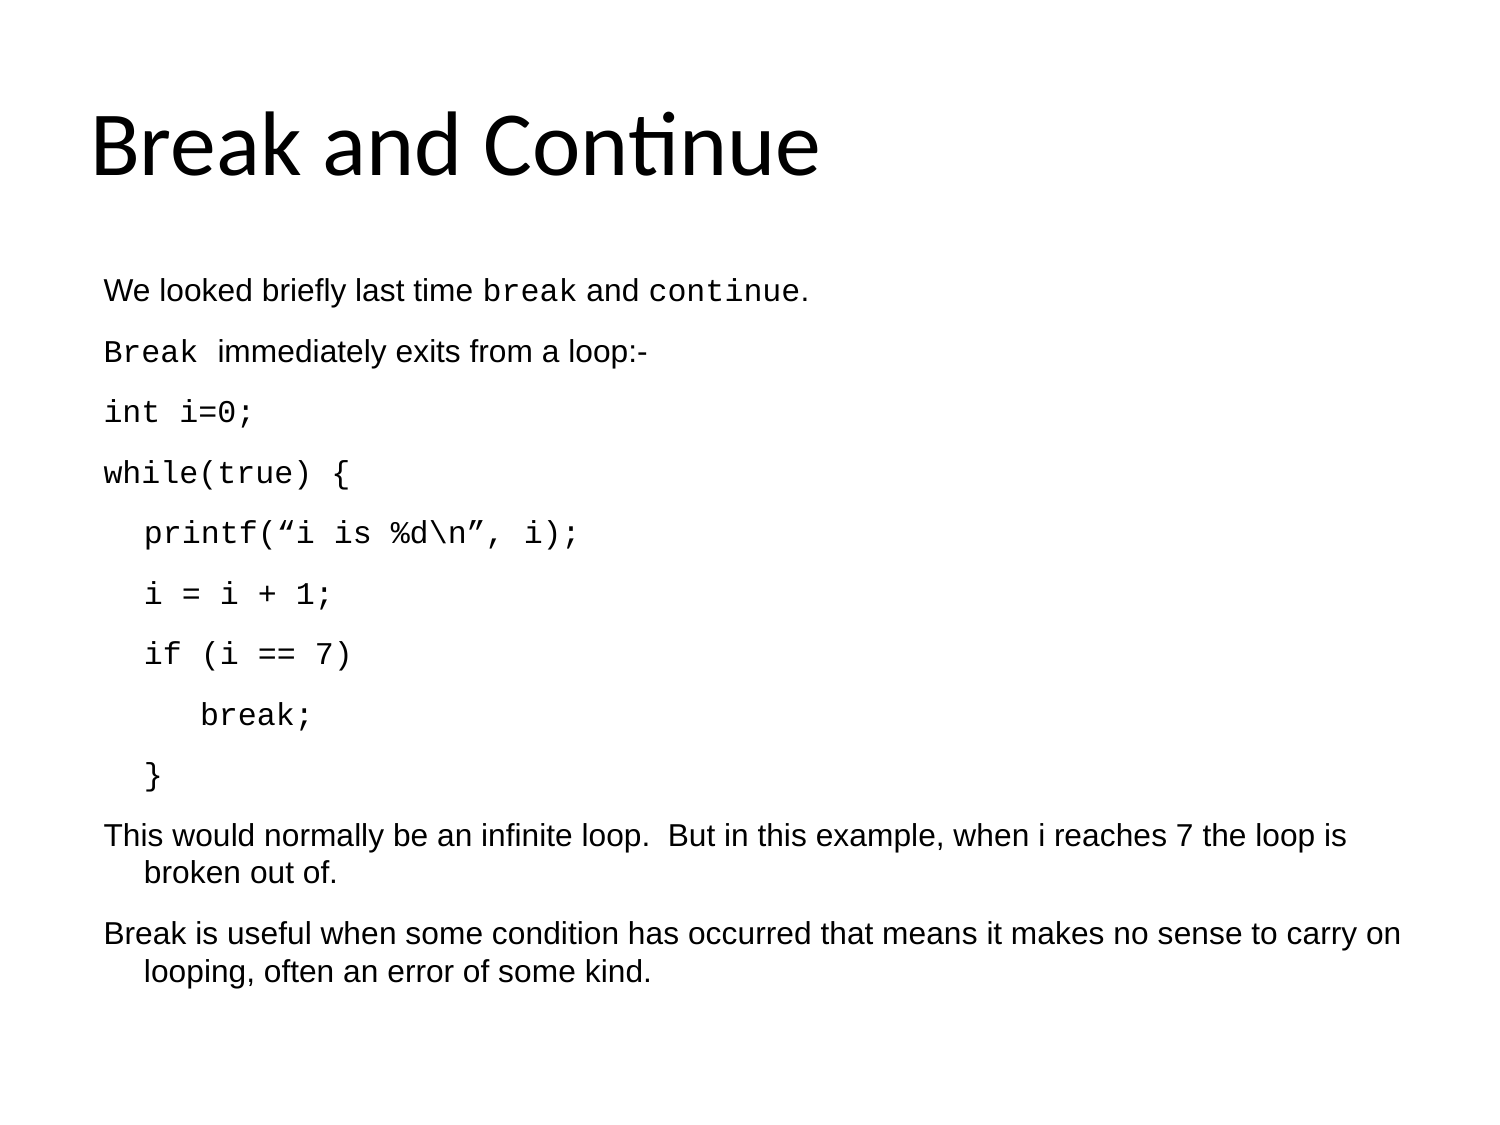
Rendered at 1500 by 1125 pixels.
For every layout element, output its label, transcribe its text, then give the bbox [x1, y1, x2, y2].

title Break and Continue [75, 45, 1425, 233]
list We looked briefly last time break and continue. Break immediately exits from a loop:- int i=0; while(true) { printf(“i is %d\n”, i); i = i + 1; if (i == 7) break; } This would normally be an infinite loop. But in this example, when i reaches 7 the loop is broken out of. Break is useful when some condition has occurred that means it makes no sense to carry on looping, often an error of some kind. [75, 262, 1425, 1005]
